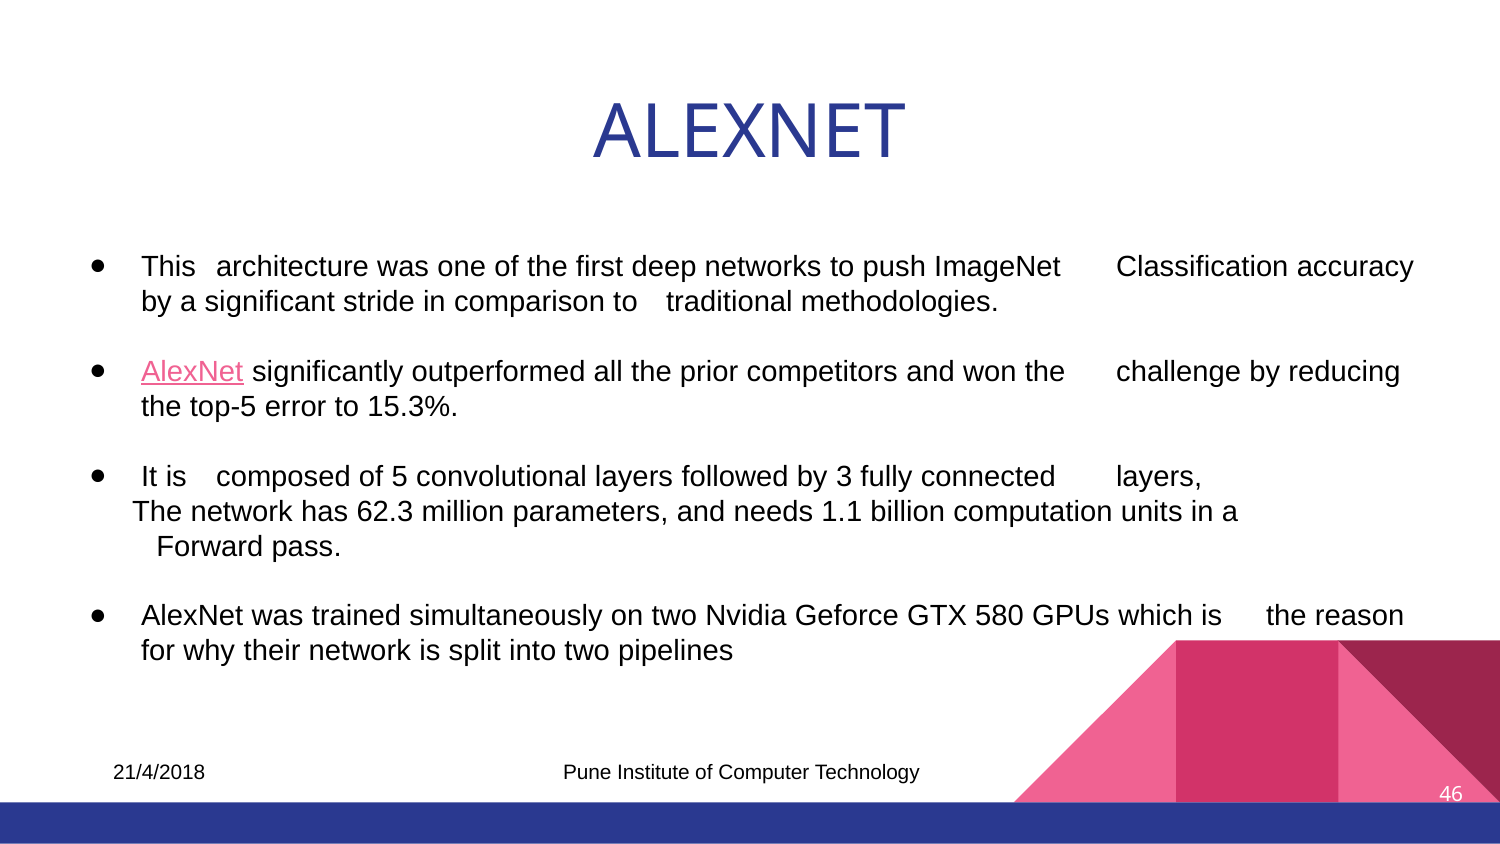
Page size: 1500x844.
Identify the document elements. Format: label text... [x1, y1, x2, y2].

list This architecture was one of the first deep networks to push ImageNet Classification accuracy by a significant stride in comparison to traditional methodologies. AlexNet significantly outperformed all the prior competitors and won the challenge by reducing the top-5 error to 15.3%. It is composed of 5 convolutional layers followed by 3 fully connected layers, The network has 62.3 million parameters, and needs 1.1 billion computation units in a Forward pass. AlexNet was trained simultaneously on two Nvidia Geforce GTX 580 GPUs which is the reason for why their network is split into two pipelines [51, 177, 1449, 750]
title ALEXNET [51, 67, 1449, 167]
slide_number <number> [1387, 762, 1478, 828]
